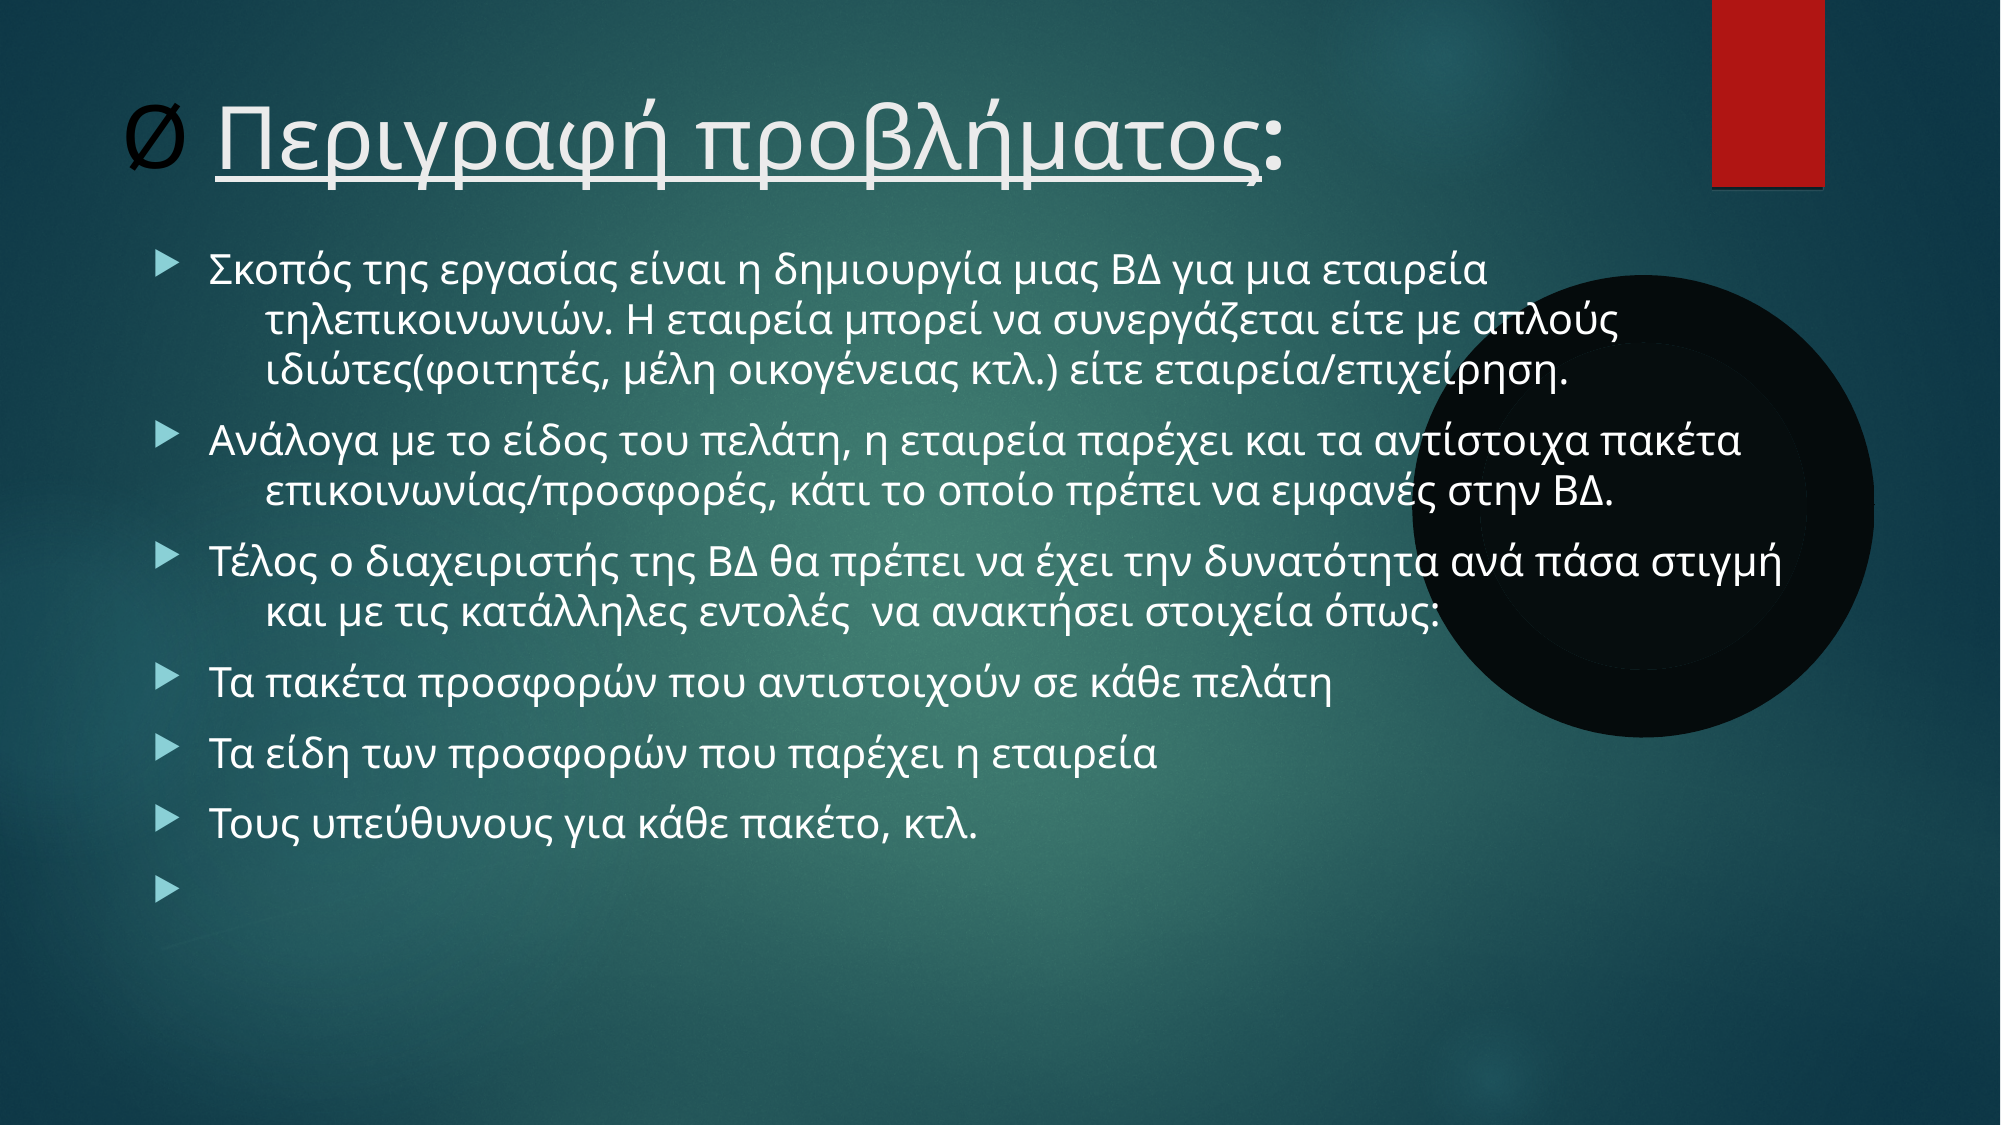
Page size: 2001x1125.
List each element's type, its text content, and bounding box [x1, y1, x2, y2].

list Σκοπός της εργασίας είναι η δημιουργία μιας ΒΔ για μια εταιρεία τηλεπικοινωνιών. Η εταιρεία μπορεί να συνεργάζεται είτε με απλούς ιδιώτες(φοιτητές, μέλη οικογένειας κτλ.) είτε εταιρεία/επιχείρηση. Ανάλογα με το είδος του πελάτη, η εταιρεία παρέχει και τα αντίστοιχα πακέτα επικοινωνίας/προσφορές, κάτι το οποίο πρέπει να εμφανές στην ΒΔ. Τέλος ο διαχειριστής της ΒΔ θα πρέπει να έχει την δυνατότητα ανά πάσα στιγμή και με τις κατάλληλες εντολές να ανακτήσει στοιχεία όπως: Τα πακέτα προσφορών που αντιστοιχούν σε κάθε πελάτη Τα είδη των προσφορών που παρέχει η εταιρεία Τους υπεύθυνους για κάθε πακέτο, κτλ. [137, 234, 1863, 949]
title Περιγραφή προβλήματος: [106, 74, 1649, 305]
